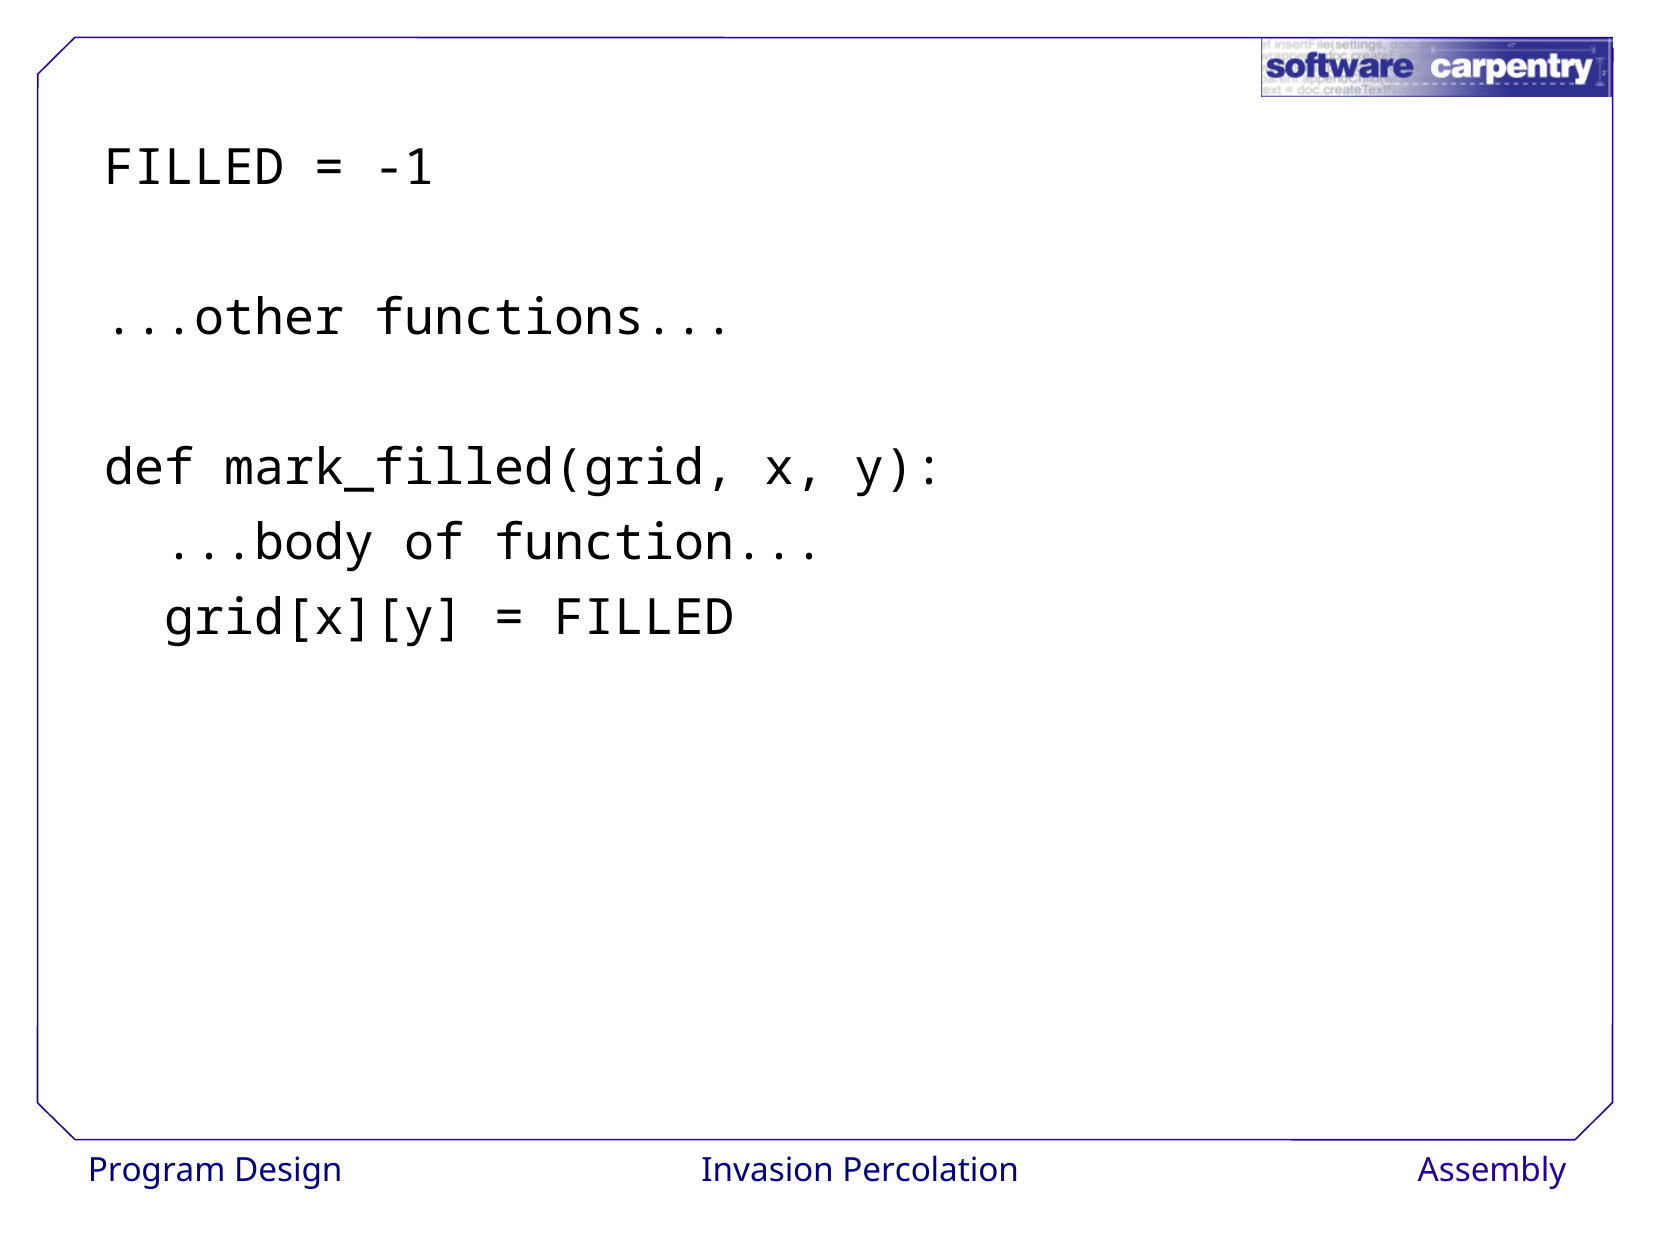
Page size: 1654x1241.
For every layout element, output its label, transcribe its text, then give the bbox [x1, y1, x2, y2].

text_box FILLED = -1 ...other functions... def mark_filled(grid, x, y): ...body of function... grid[x][y] = FILLED [89, 112, 1508, 1055]
picture [1261, 39, 1613, 97]
